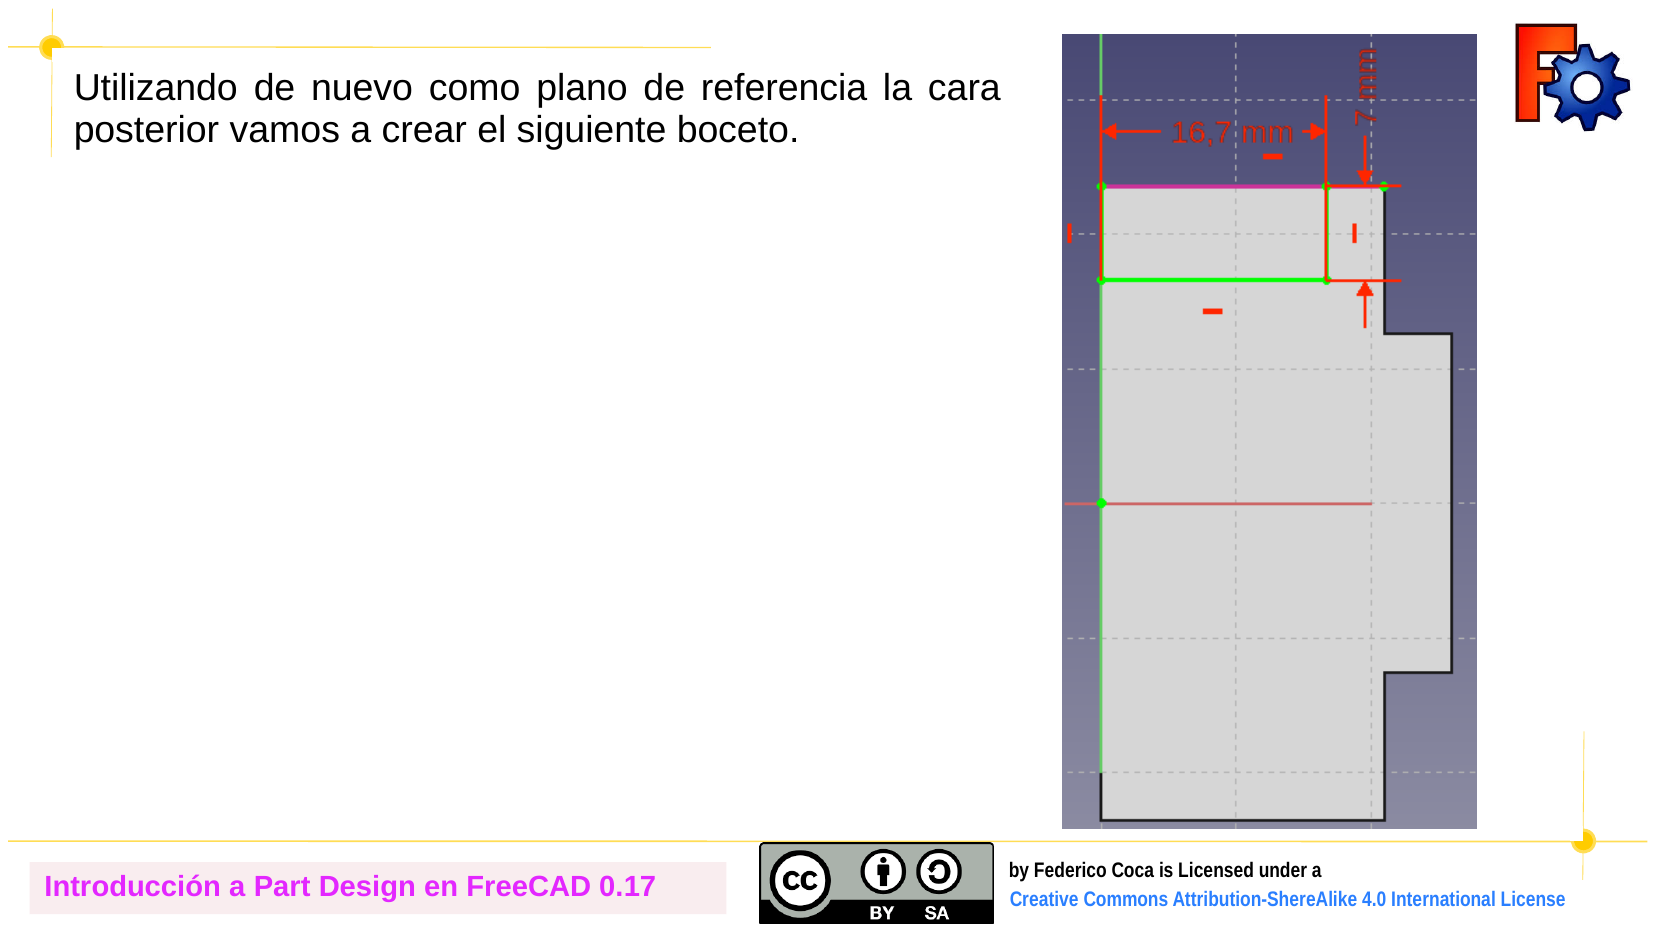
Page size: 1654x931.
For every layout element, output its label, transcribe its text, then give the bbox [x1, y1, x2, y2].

picture [1062, 34, 1477, 829]
text_box Introducción a Part Design en FreeCAD 0.17 [29, 862, 727, 915]
picture [1509, 13, 1638, 142]
text_box Utilizando de nuevo como plano de referencia la cara posterior vamos a crear el siguiente boceto. [59, 59, 1016, 158]
